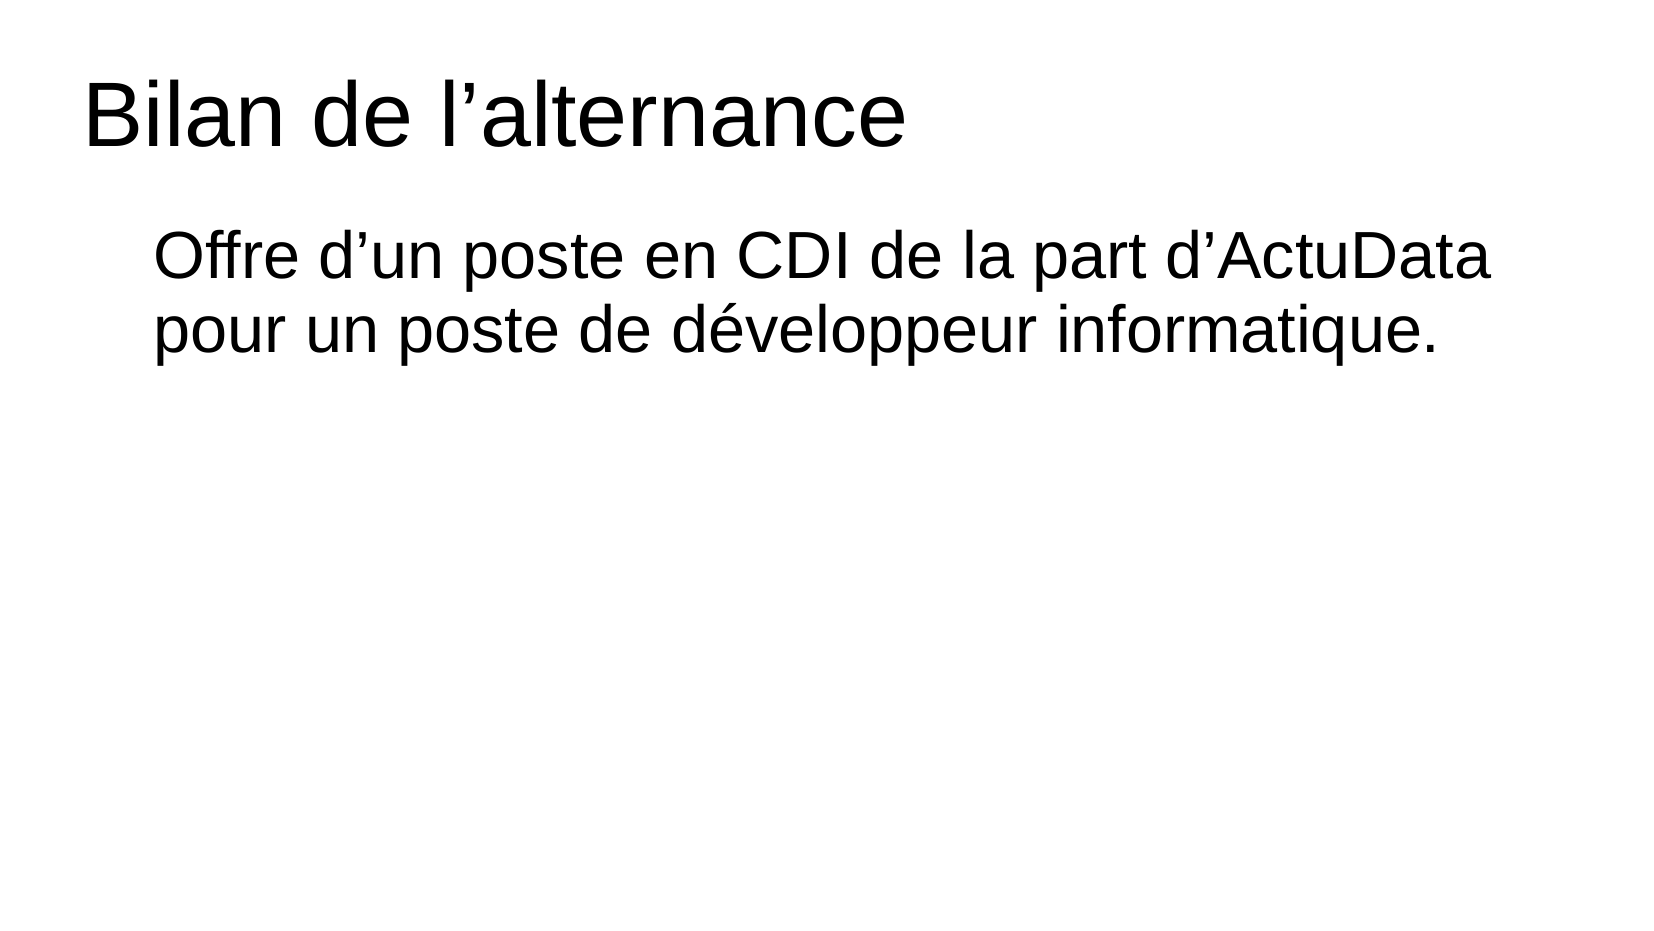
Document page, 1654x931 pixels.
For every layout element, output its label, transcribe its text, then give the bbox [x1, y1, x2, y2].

title Bilan de l’alternance [82, 37, 1571, 193]
list Offre d’un poste en CDI de la part d’ActuData pour un poste de développeur informatique. [82, 217, 1571, 758]
